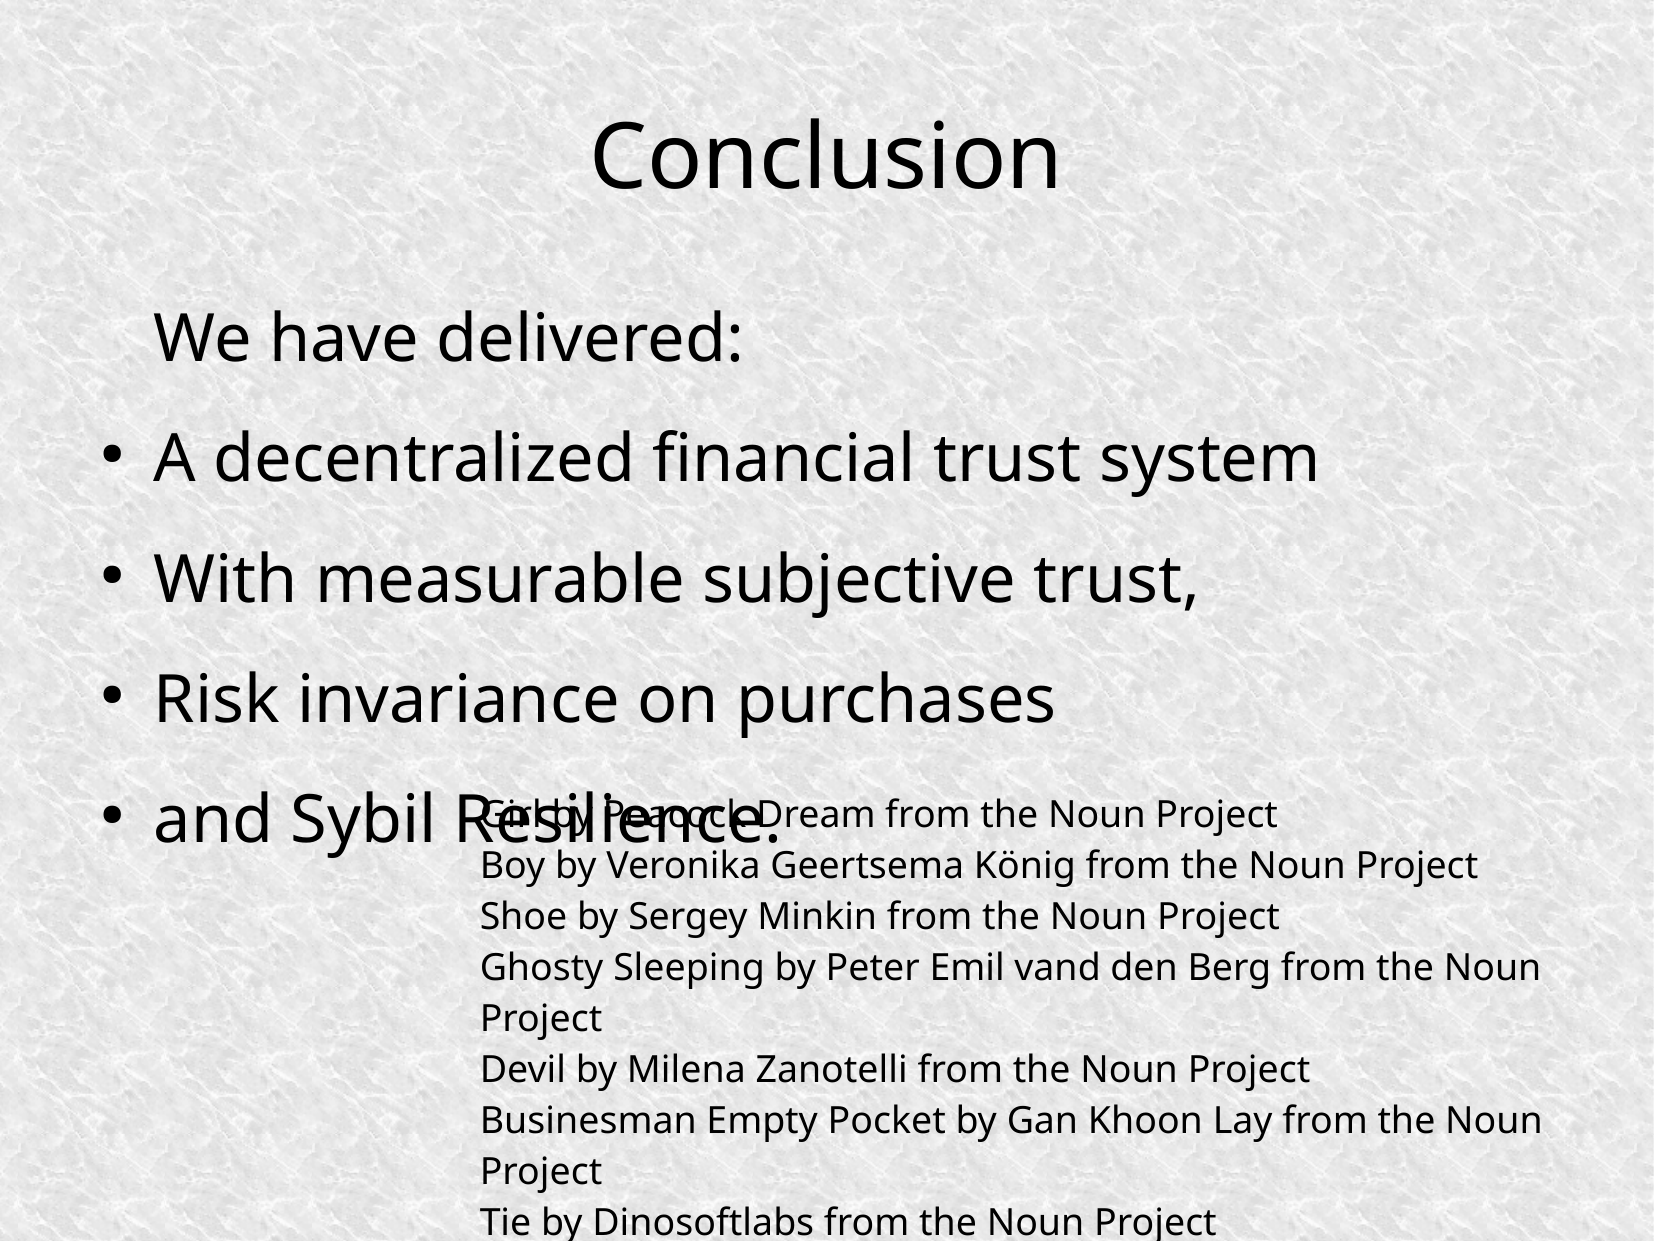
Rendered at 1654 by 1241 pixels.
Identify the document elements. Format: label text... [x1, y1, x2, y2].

picture [1160, 1232, 1654, 1241]
picture [0, 0, 1654, 1241]
list We have delivered: A decentralized financial trust system With measurable subjective trust, Risk invariance on purchases and Sybil Resilience. [82, 290, 1571, 1010]
text_box Girl by Peacock Dream from the Noun Project Boy by Veronika Geertsema König from the Noun Project Shoe by Sergey Minkin from the Noun Project Ghosty Sleeping by Peter Emil vand den Berg from the Noun Project Devil by Milena Zanotelli from the Noun Project Businesman Empty Pocket by Gan Khoon Lay from the Noun Project Tie by Dinosoftlabs from the Noun Project Designer by Marie Van den Broeck from the Noun Project Bitcoin Piggy Bank by TMD from the Noun Project Emoji art by http://emojione.com [465, 780, 1654, 1232]
title Conclusion [82, 49, 1571, 257]
picture [572, 1232, 1157, 1241]
